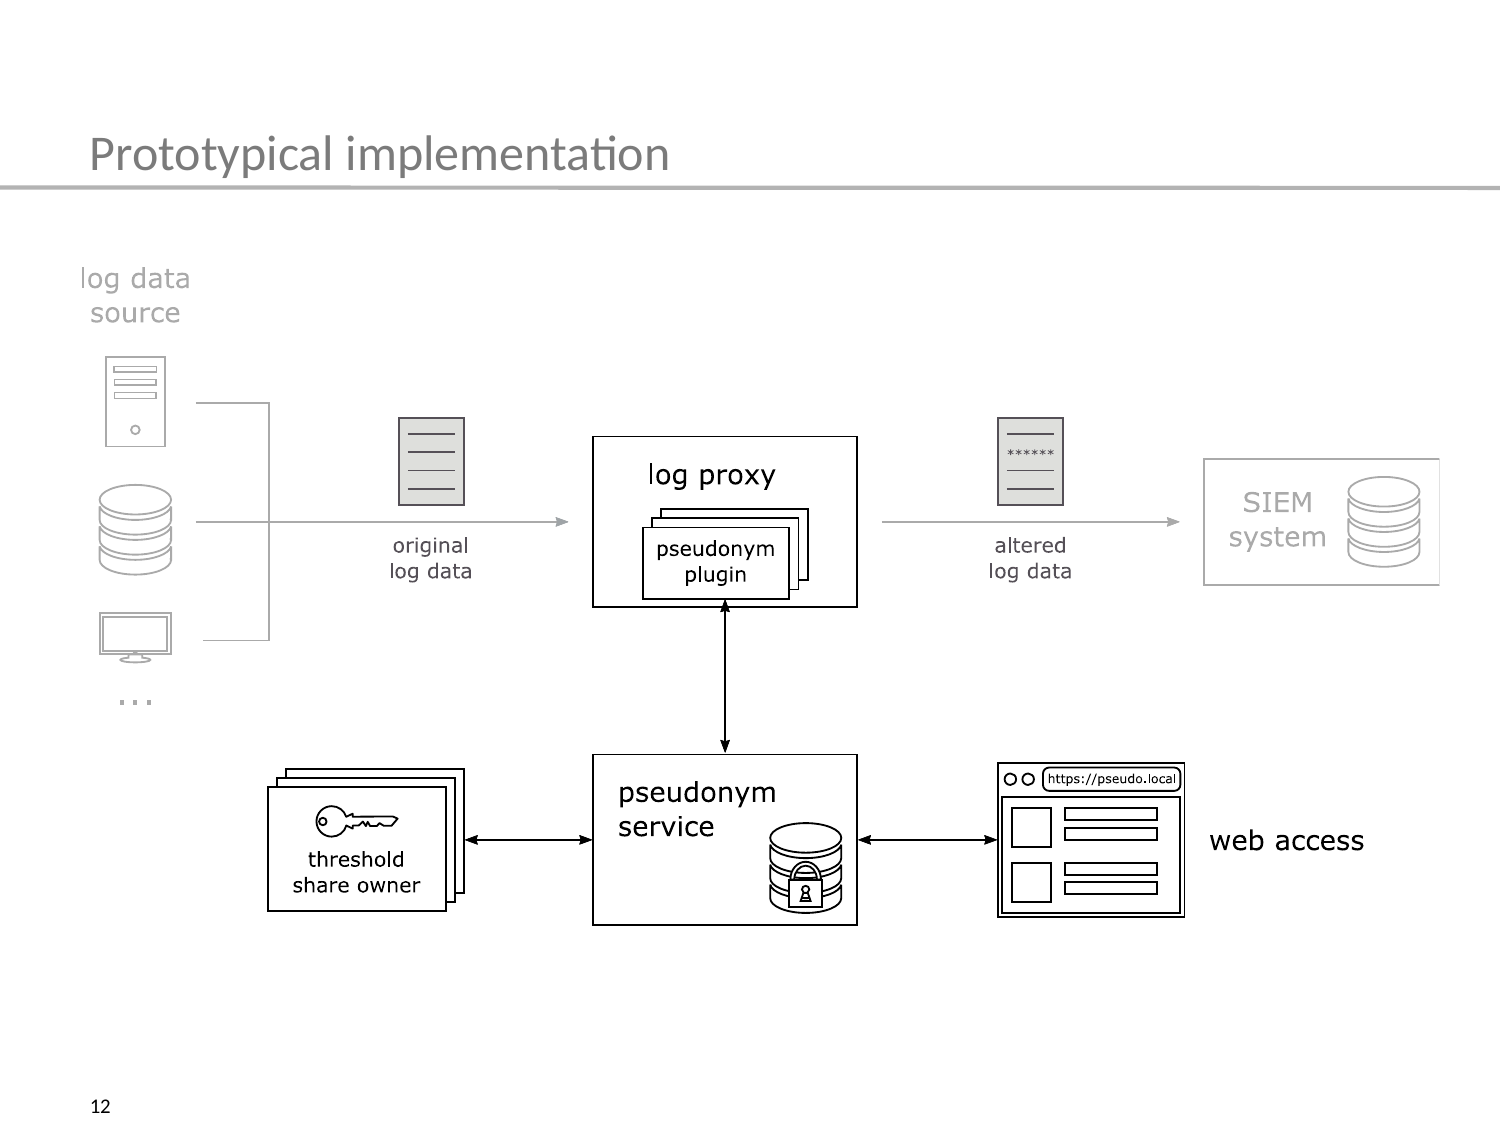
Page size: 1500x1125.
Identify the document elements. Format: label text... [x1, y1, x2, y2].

picture [67, 267, 1440, 929]
text_box Prototypical implementation [75, 19, 1463, 188]
